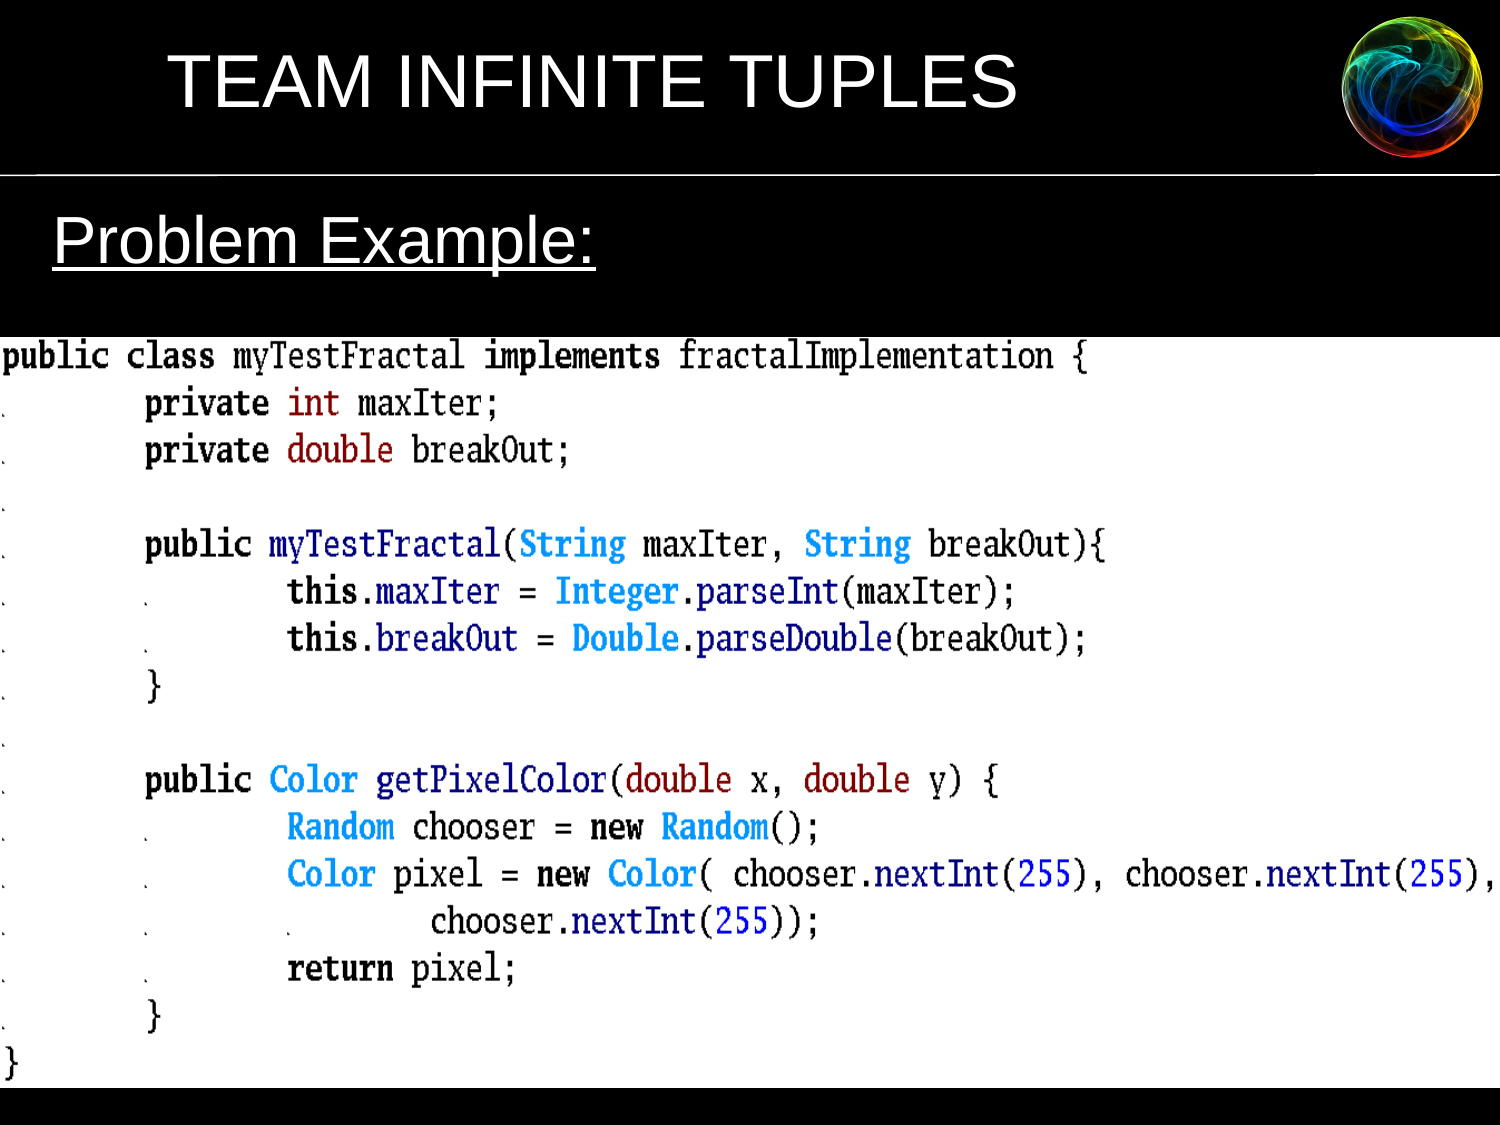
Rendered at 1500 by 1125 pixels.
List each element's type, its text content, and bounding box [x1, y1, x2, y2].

picture [1324, 0, 1500, 174]
text_box Problem Example: [37, 210, 863, 300]
text_box TEAM INFINITE TUPLES [0, 37, 1188, 131]
picture [0, 337, 1500, 1088]
